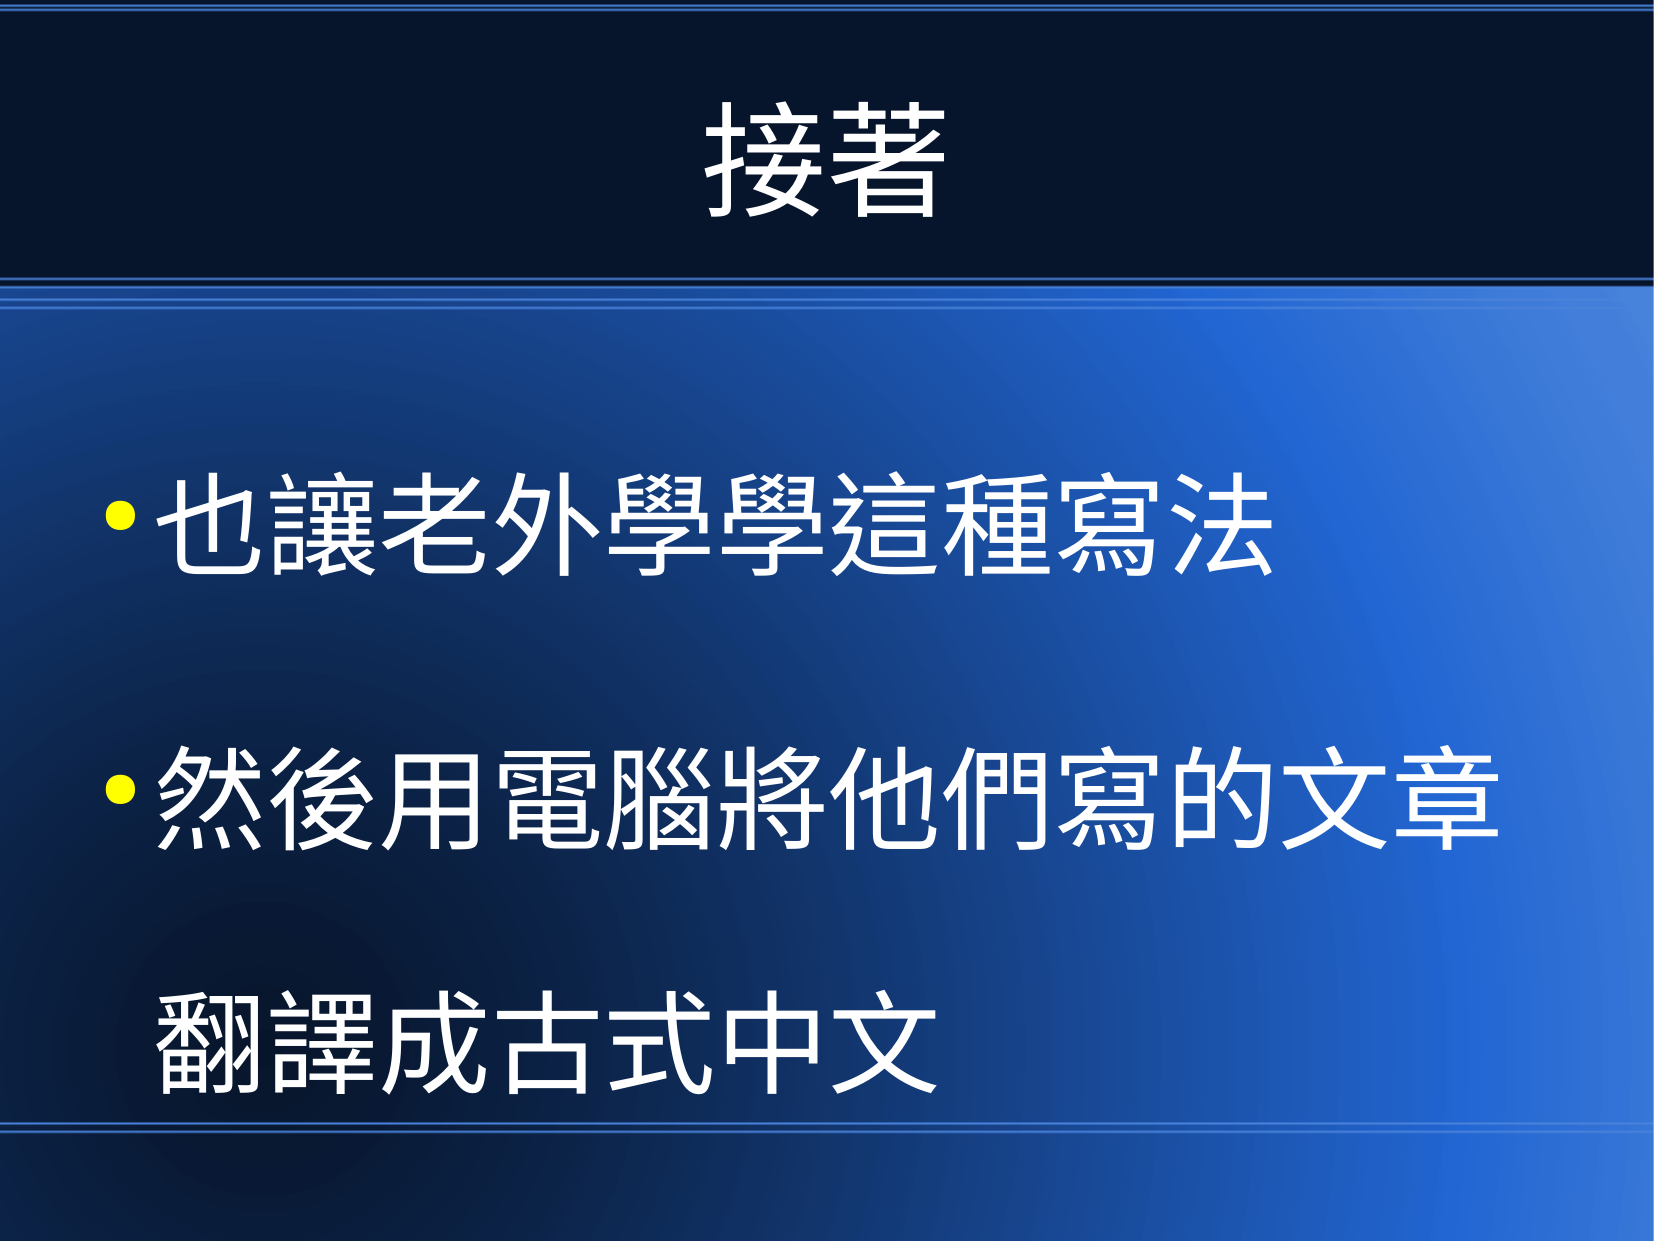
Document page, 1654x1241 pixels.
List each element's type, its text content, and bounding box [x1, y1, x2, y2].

title 接著 [82, 49, 1571, 257]
picture [0, 0, 1654, 1241]
list 也讓老外學學這種寫法 然後用電腦將他們寫的文章 翻譯成古式中文 [82, 355, 1571, 1241]
